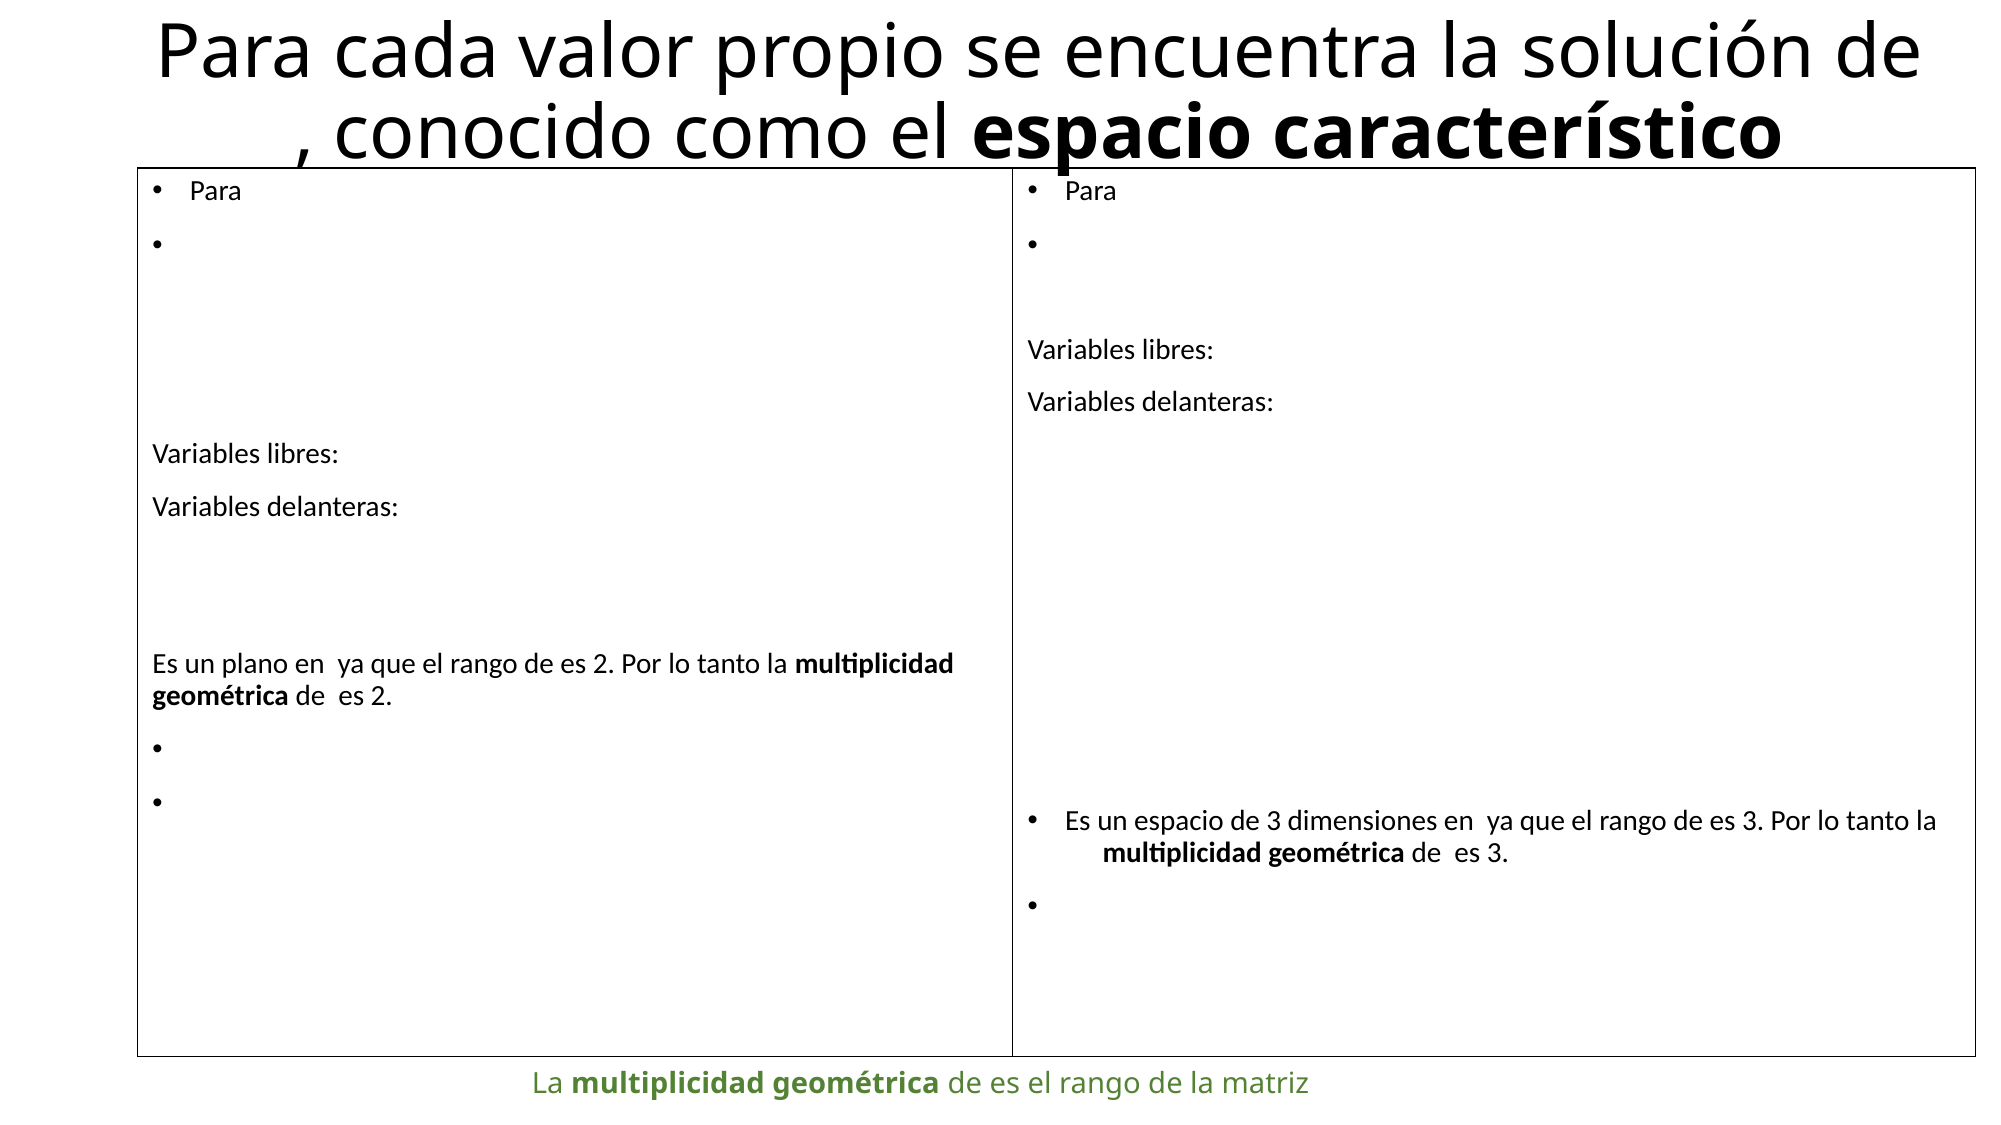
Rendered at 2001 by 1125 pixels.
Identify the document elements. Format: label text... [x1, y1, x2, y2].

title Para cada valor propio se encuentra la solución de , conocido como el espacio característico [137, 0, 1942, 167]
list Para Variables libres: Variables delanteras: Es un espacio de 3 dimensiones en ya que el rango de es 3. Por lo tanto la multiplicidad geométrica de es 3. [1012, 168, 1976, 1057]
list Para Variables libres: Variables delanteras: Es un plano en ya que el rango de es 2. Por lo tanto la multiplicidad geométrica de es 2. [137, 168, 1012, 1057]
text_box La multiplicidad geométrica de es el rango de la matriz [516, 1056, 1563, 1107]
